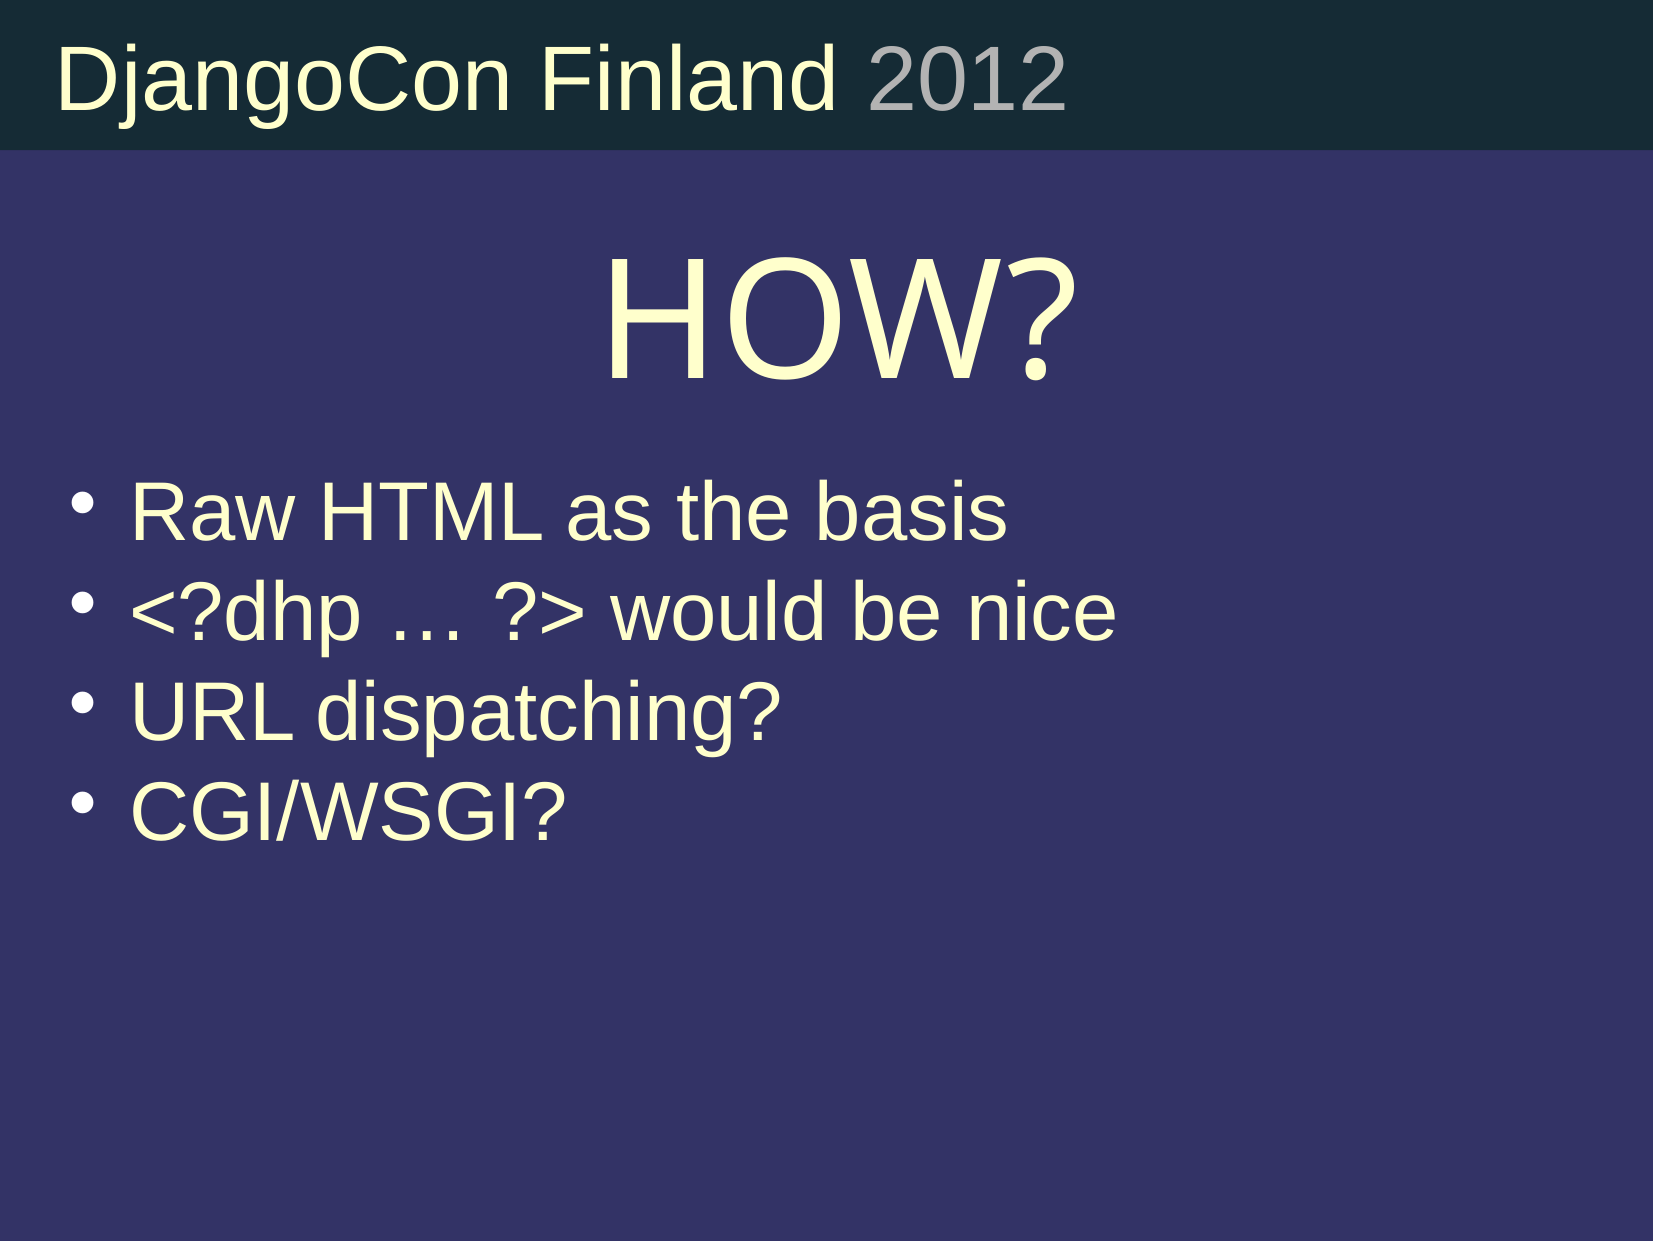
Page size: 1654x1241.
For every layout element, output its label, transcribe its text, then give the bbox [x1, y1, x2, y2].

text_box [0, 0, 1653, 151]
text_box Raw HTML as the basis <?dhp … ?> would be nice URL dispatching? CGI/WSGI? [53, 449, 1613, 1163]
subtitle HOW? [26, 215, 1651, 413]
title DjangoCon Finland 2012 [37, 0, 1088, 131]
